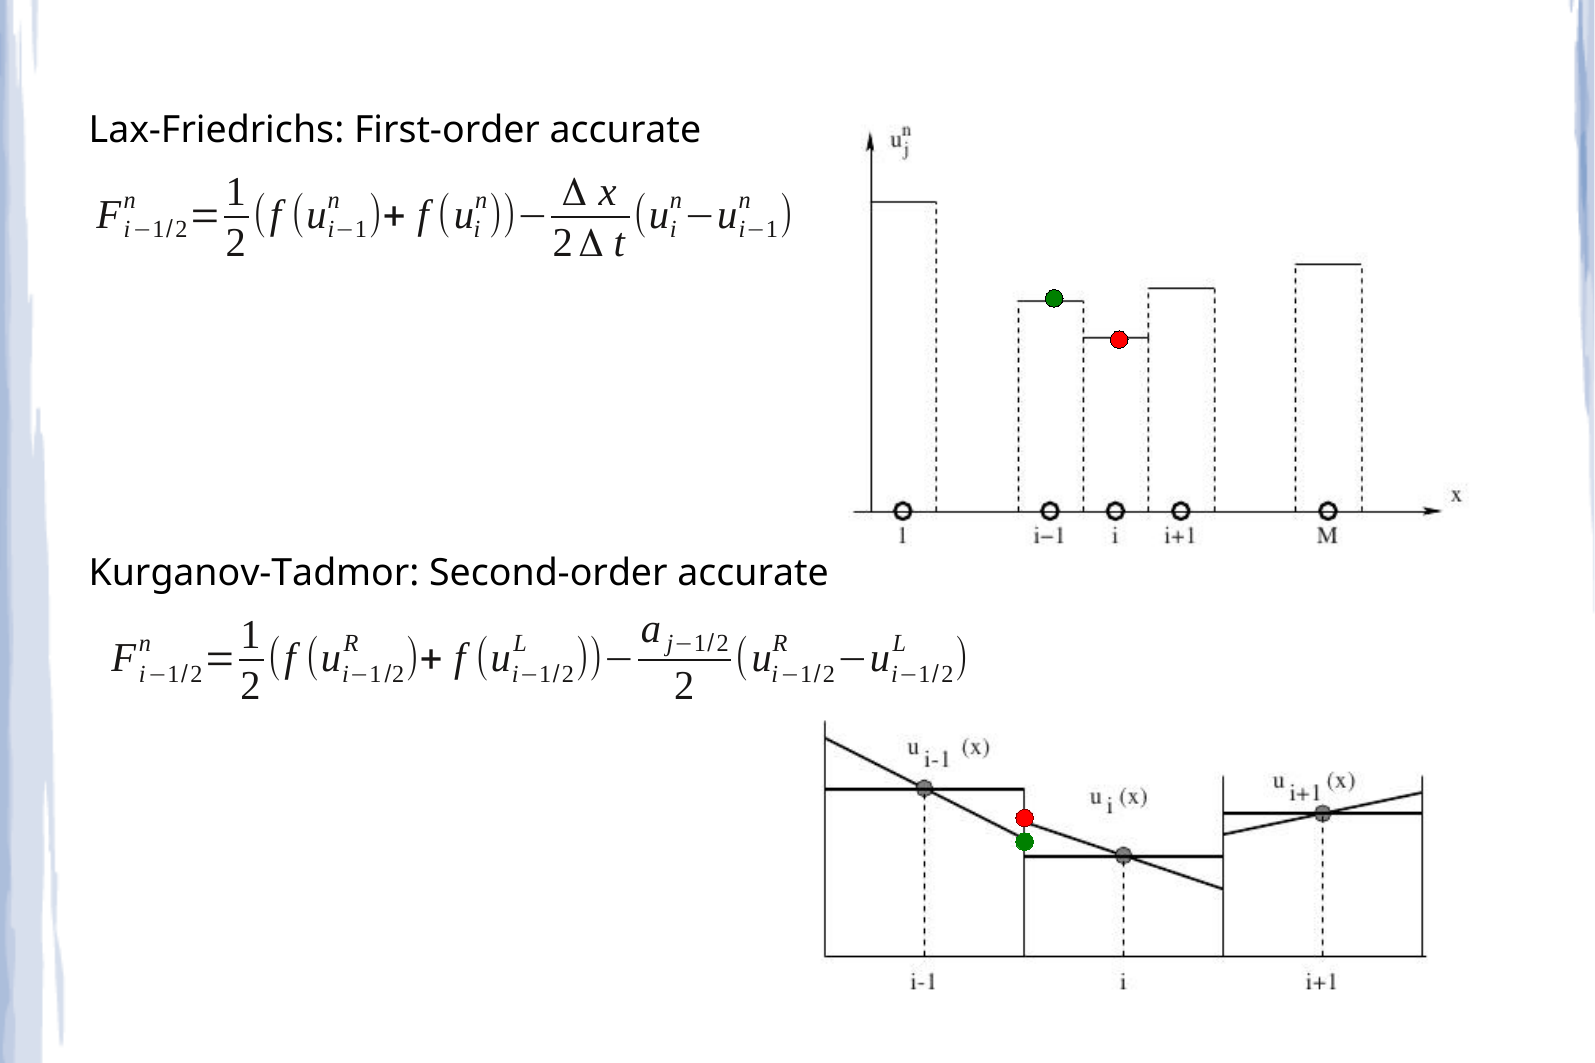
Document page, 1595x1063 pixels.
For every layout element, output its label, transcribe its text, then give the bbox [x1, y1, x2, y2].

text_box [1045, 289, 1064, 308]
text_box [1015, 832, 1034, 851]
text_box [1015, 809, 1034, 827]
picture [0, 0, 1595, 1063]
chart [88, 168, 800, 266]
list Lax-Friedrichs: First-order accurate [88, 102, 1490, 148]
text_box [1110, 330, 1129, 349]
chart [103, 605, 975, 709]
list Kurganov-Tadmor: Second-order accurate [88, 545, 1490, 591]
